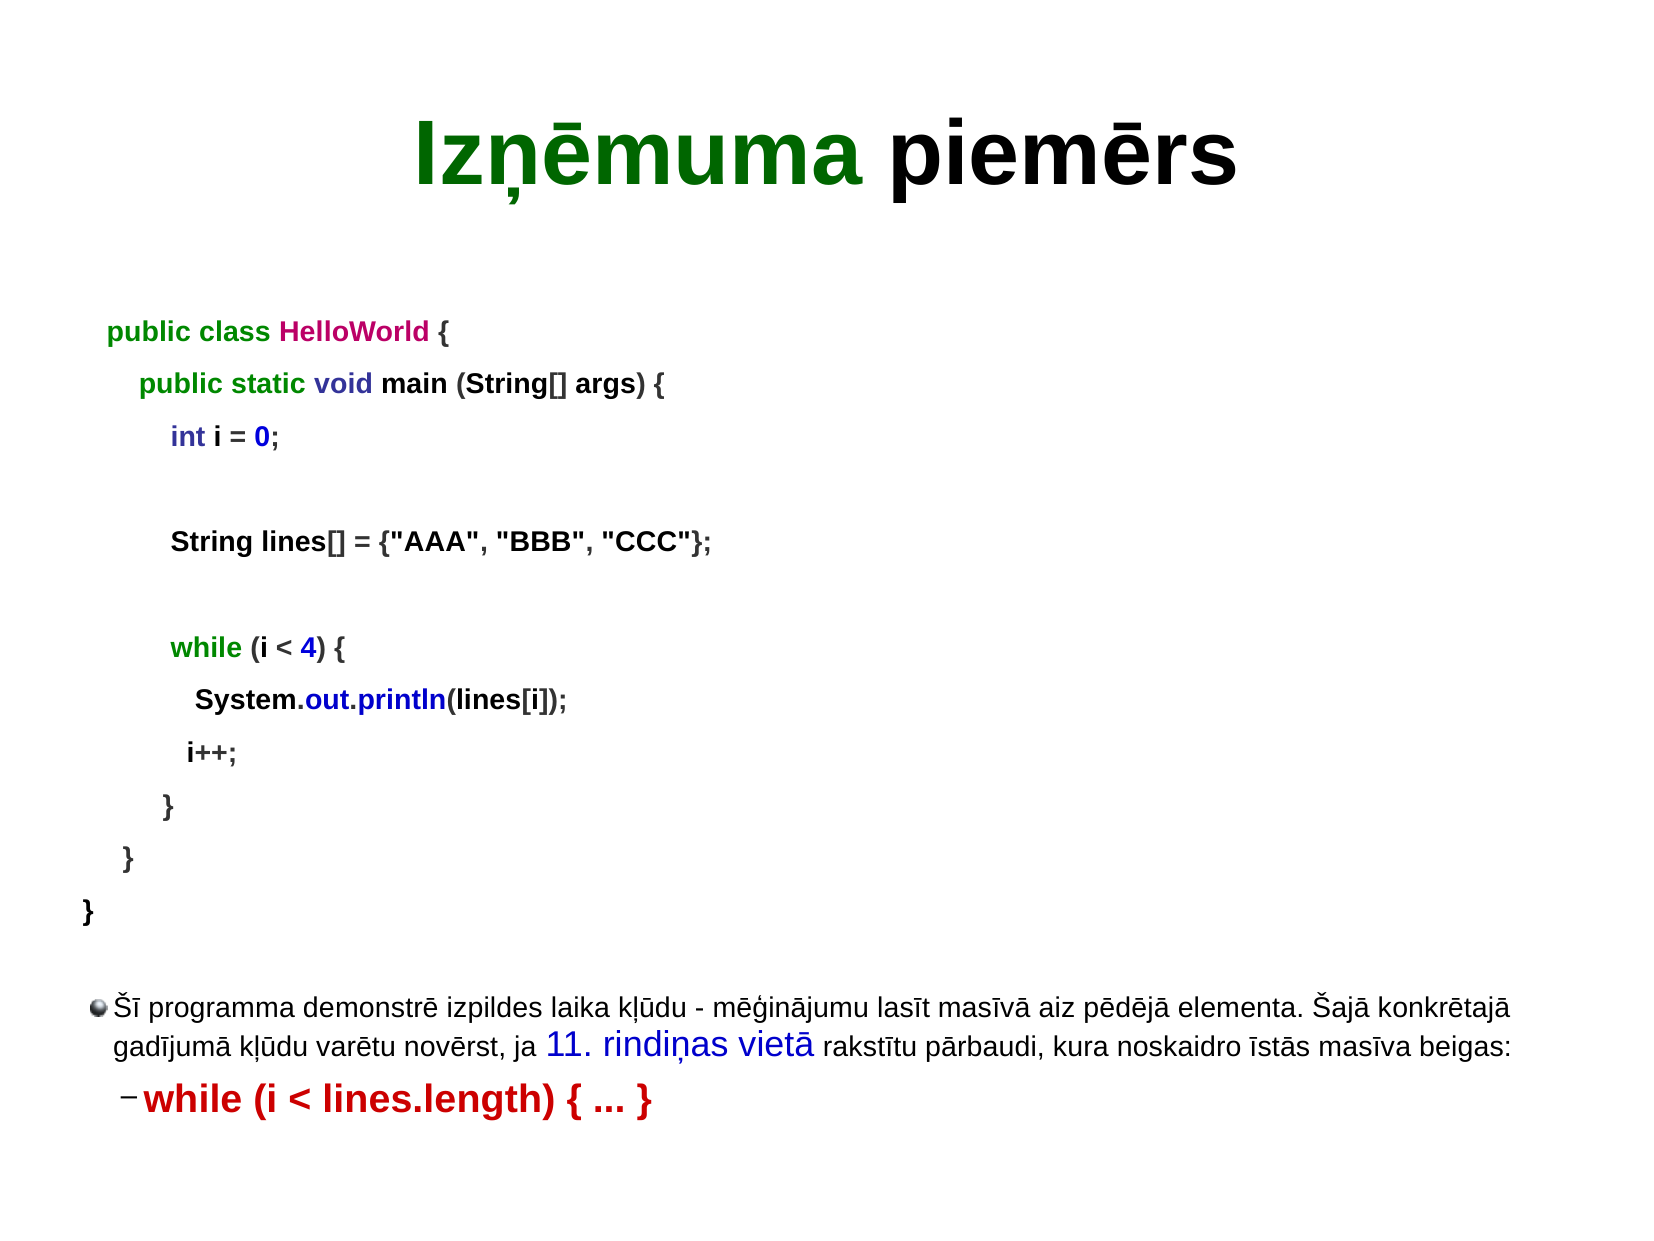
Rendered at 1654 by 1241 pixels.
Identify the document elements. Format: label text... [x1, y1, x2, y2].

title Izņēmuma piemērs [82, 49, 1571, 257]
list public class HelloWorld { public static void main (String[] args) { int i = 0; String lines[] = {"AAA", "BBB", "CCC"}; while (i < 4) { System.out.println(lines[i]); i++; } } } Šī programma demonstrē izpildes laika kļūdu - mēģinājumu lasīt masīvā aiz pēdējā elementa. Šajā konkrētajā gadījumā kļūdu varētu novērst, ja 11. rindiņas vietā rakstītu pārbaudi, kura noskaidro īstās masīva beigas: while (i < lines.length) { ... } [82, 307, 1538, 1158]
